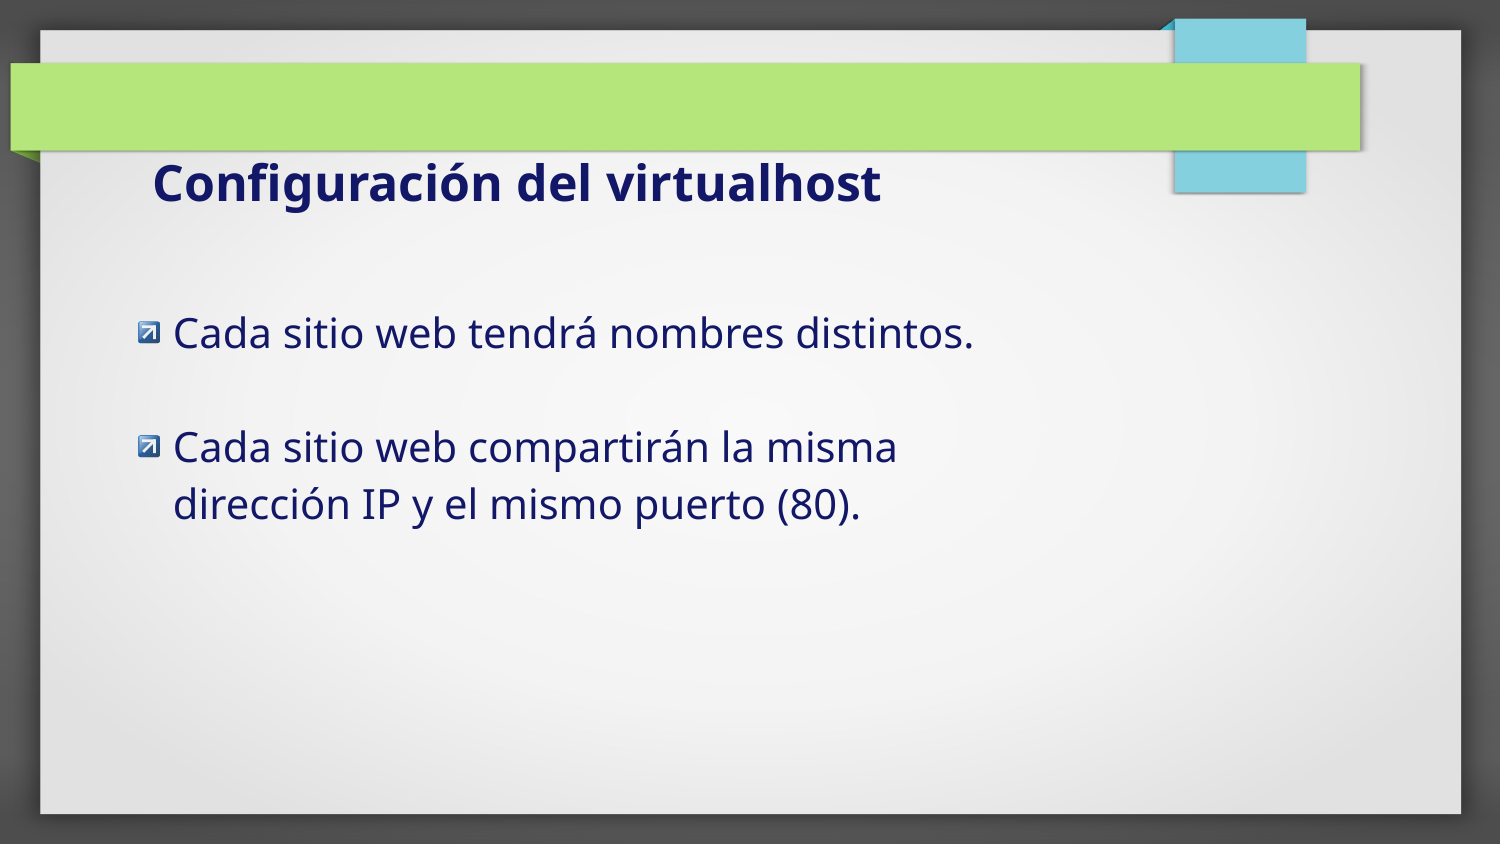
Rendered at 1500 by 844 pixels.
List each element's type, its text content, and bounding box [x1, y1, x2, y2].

title Configuración del virtualhost [137, 146, 1011, 227]
text_box Cada sitio web tendrá nombres distintos. Cada sitio web compartirán la misma dirección IP y el mismo puerto (80). [137, 246, 1011, 781]
picture [0, 0, 1500, 844]
